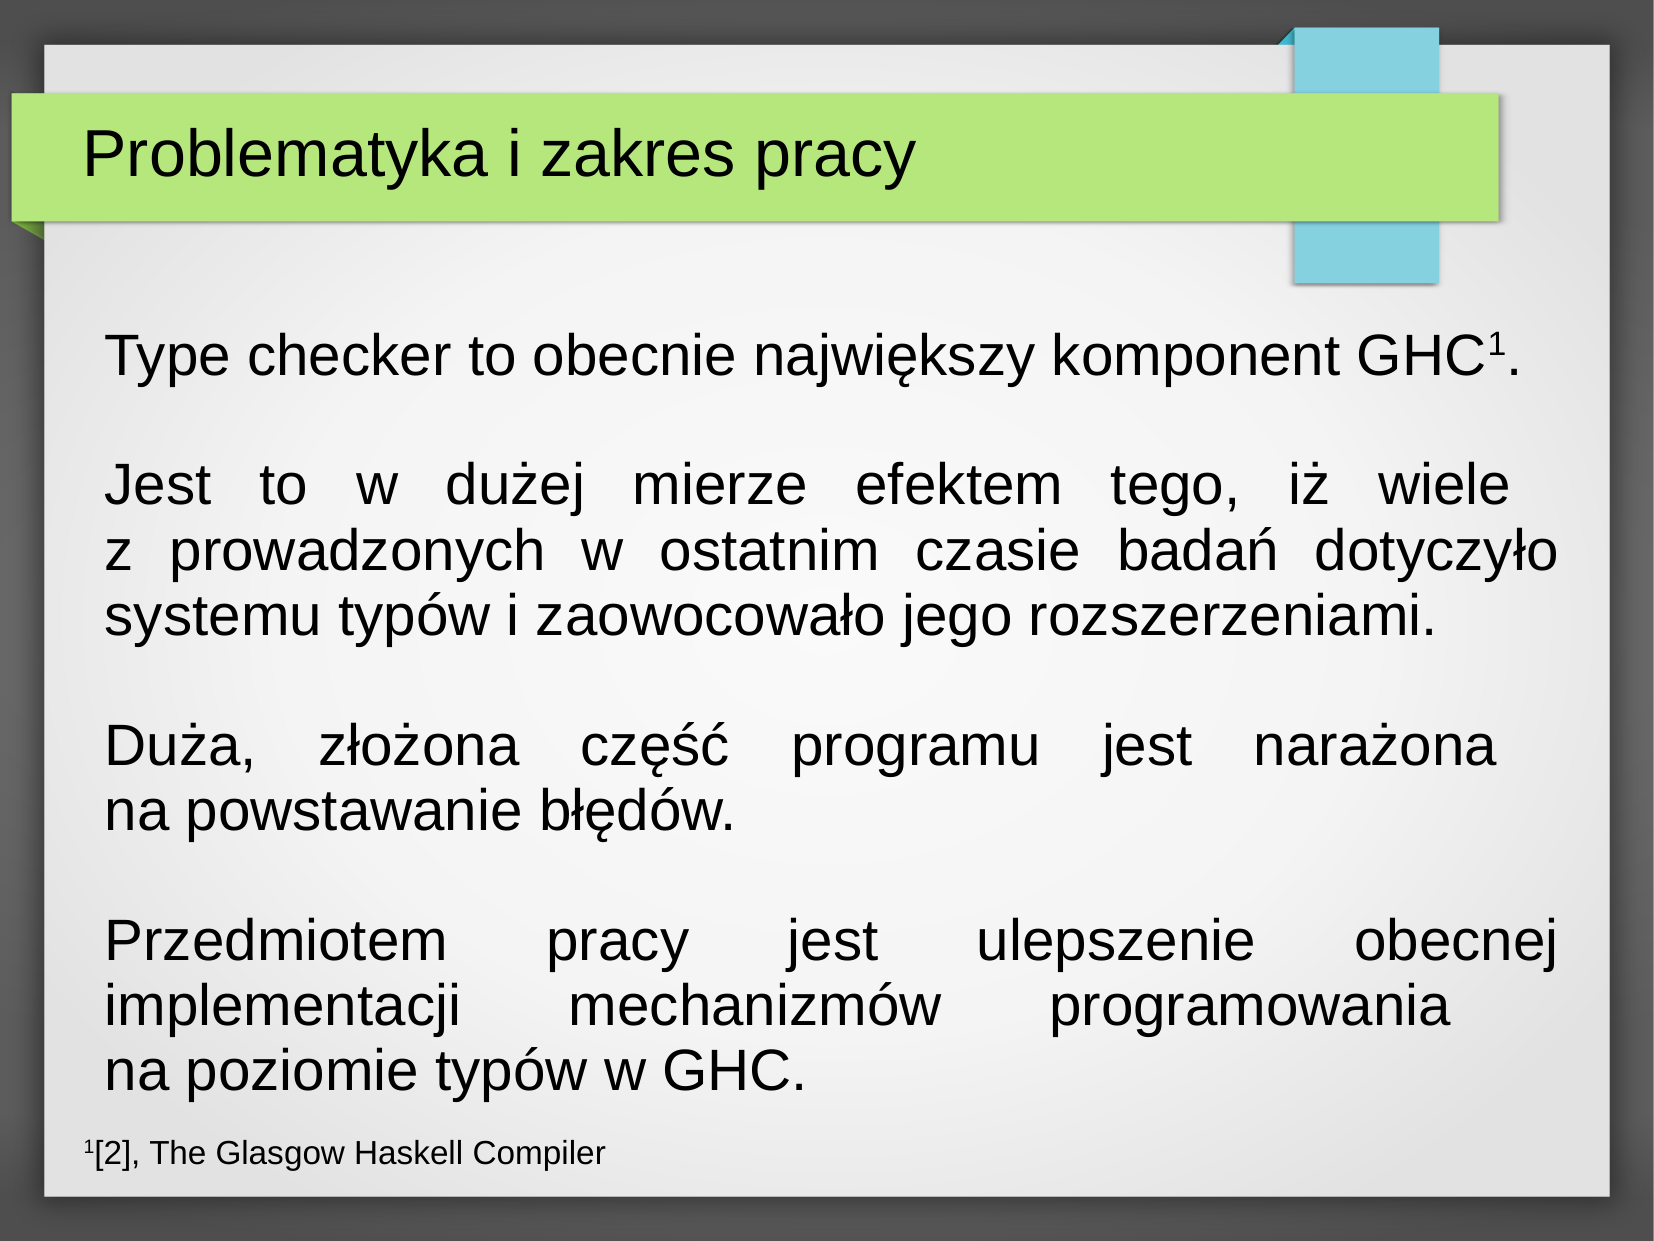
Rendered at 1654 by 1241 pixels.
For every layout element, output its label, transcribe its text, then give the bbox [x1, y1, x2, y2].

text_box 1[2], The Glasgow Haskell Compiler [68, 1127, 826, 1180]
text_box Type checker to obecnie największy komponent GHC1. Jest to w dużej mierze efektem tego, iż wiele z prowadzonych w ostatnim czasie badań dotyczyło systemu typów i zaowocowało jego rozszerzeniami. Duża, złożona część programu jest narażona na powstawanie błędów. Przedmiotem pracy jest ulepszenie obecnej implementacji mechanizmów programowania na poziomie typów w GHC. [90, 314, 1576, 1111]
picture [0, 0, 1654, 1241]
title Problematyka i zakres pracy [82, 94, 1264, 213]
